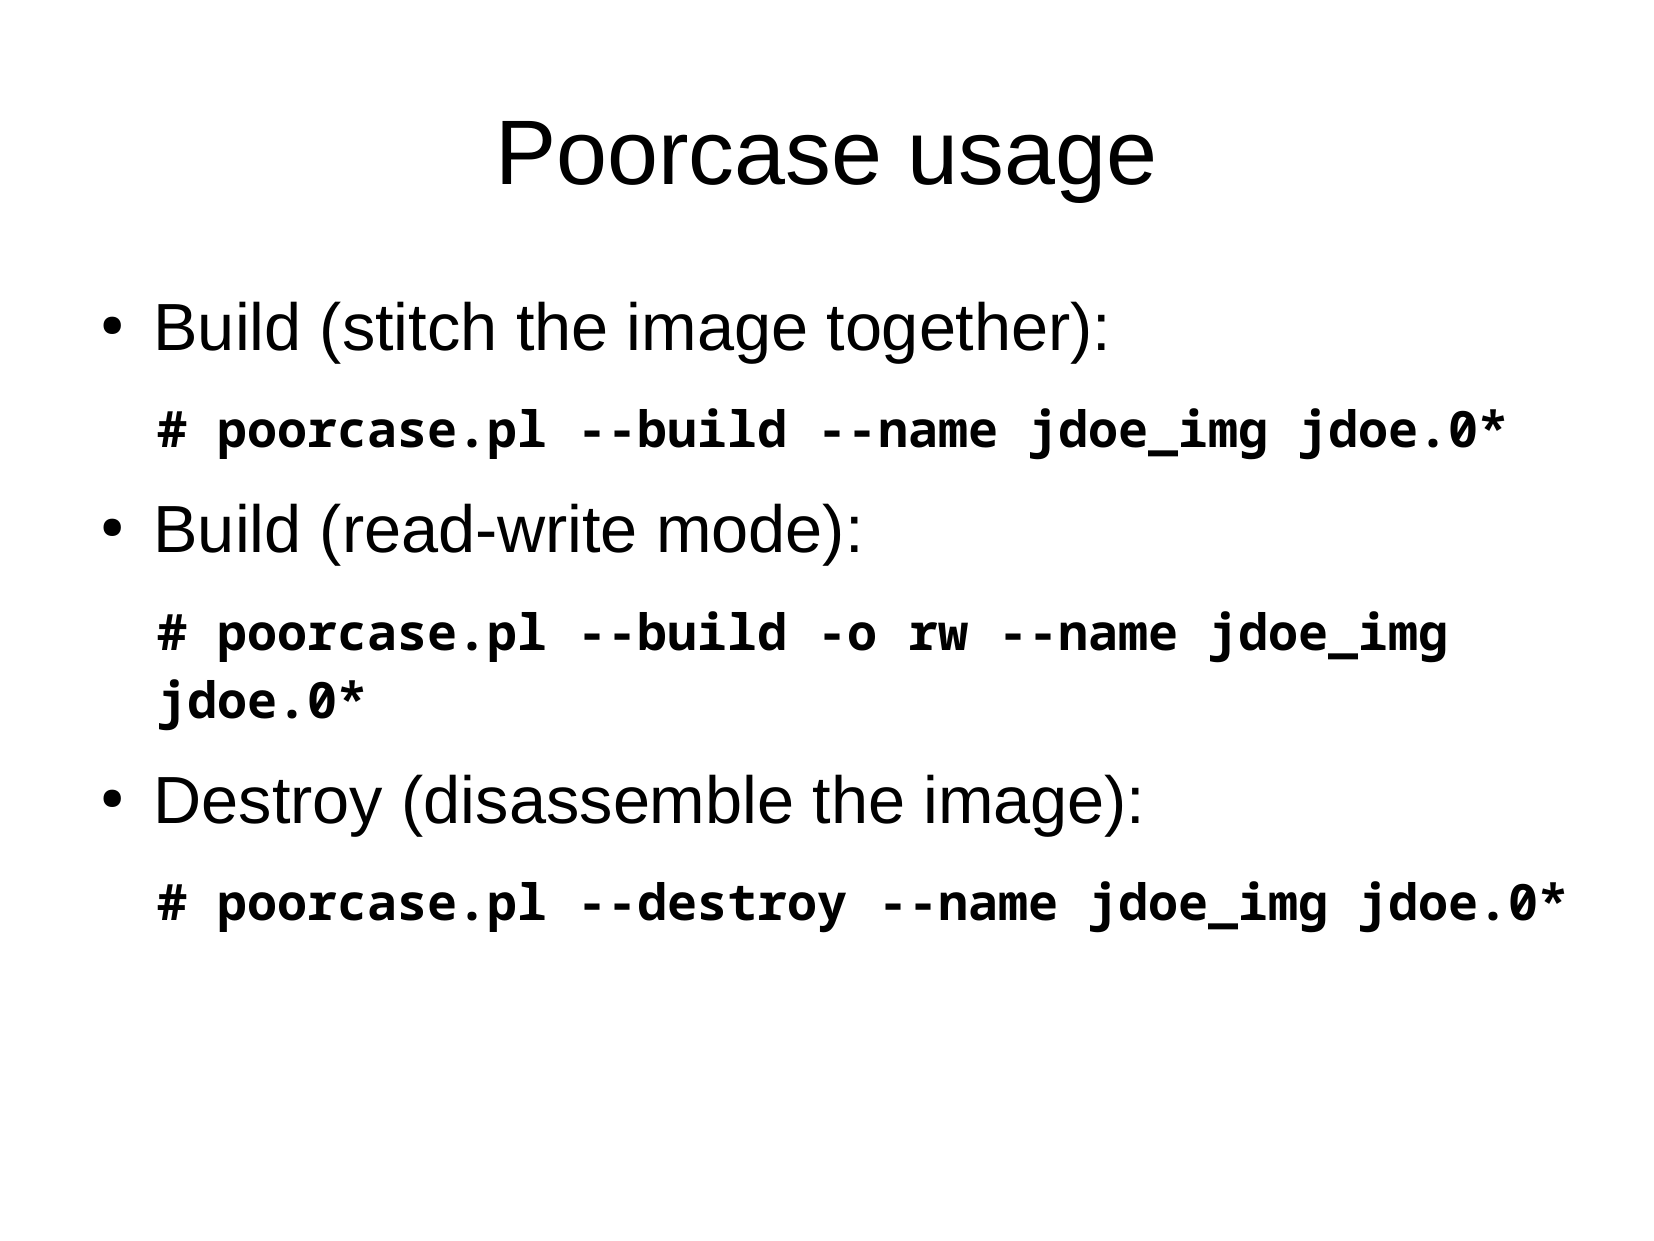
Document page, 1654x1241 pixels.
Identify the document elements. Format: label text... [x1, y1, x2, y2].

title Poorcase usage [82, 49, 1571, 257]
list Build (stitch the image together): # poorcase.pl --build --name jdoe_img jdoe.0* Build (read-write mode): # poorcase.pl --build -o rw --name jdoe_img jdoe.0* Destroy (disassemble the image): # poorcase.pl --destroy --name jdoe_img jdoe.0* [82, 290, 1571, 1109]
